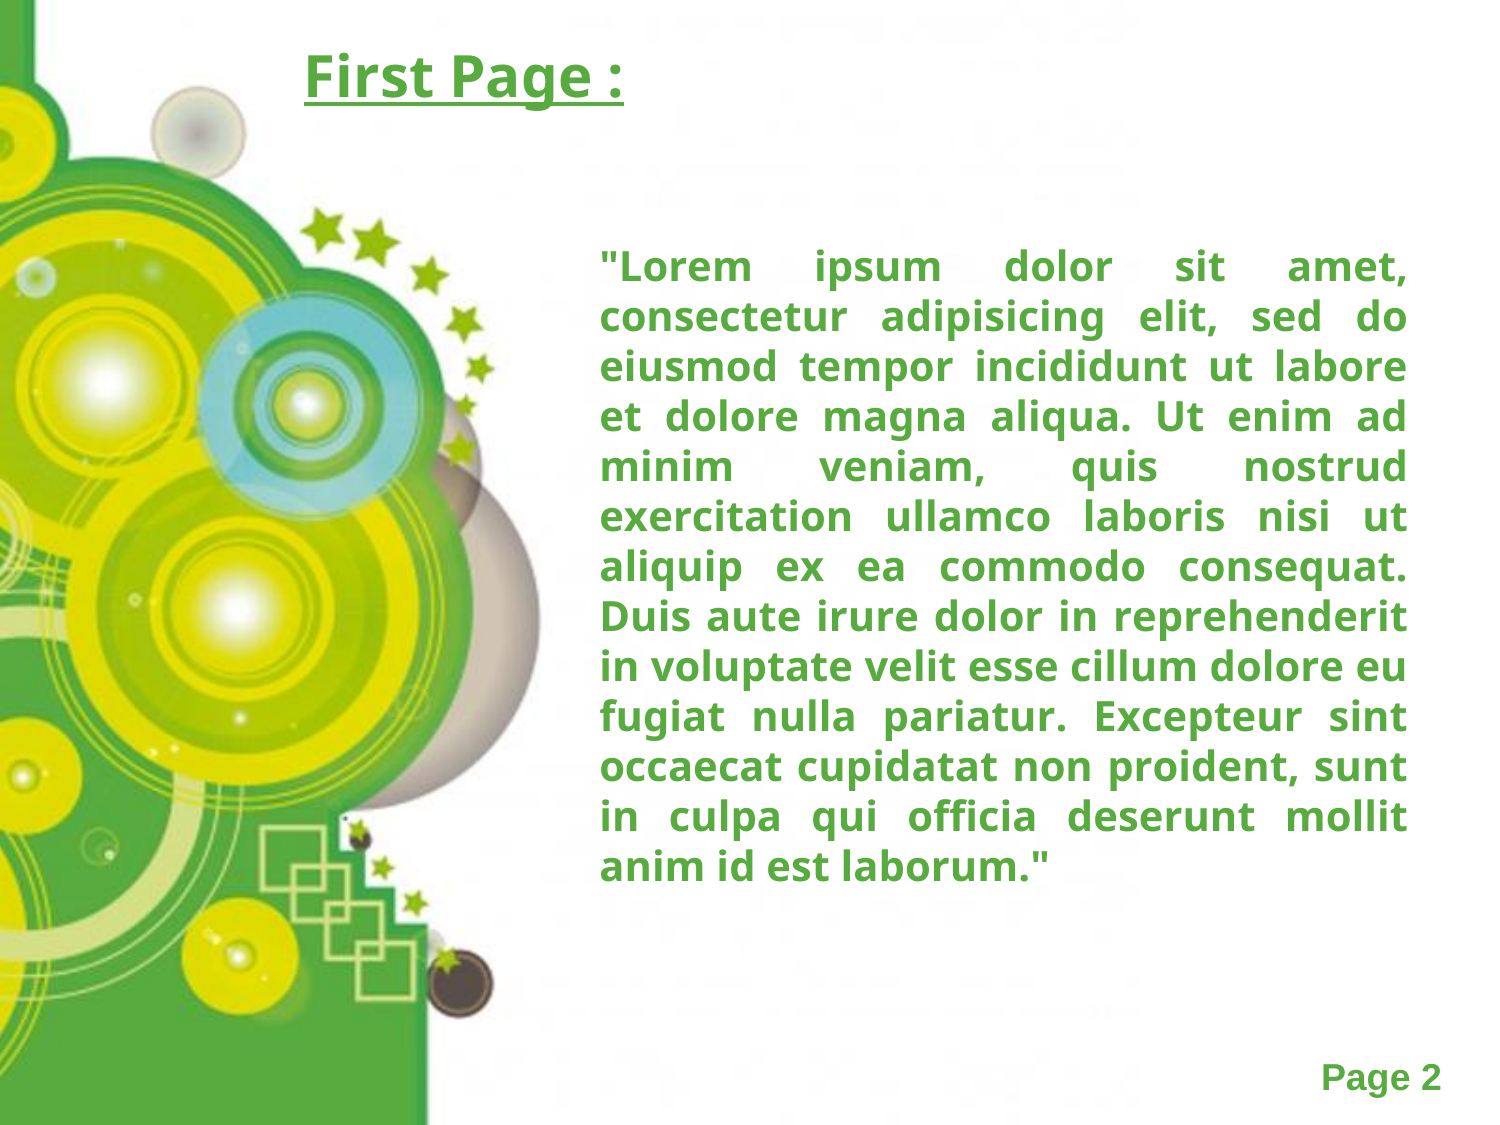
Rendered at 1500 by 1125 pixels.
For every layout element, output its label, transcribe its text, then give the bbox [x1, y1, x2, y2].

text_box First Page : [289, 31, 640, 117]
picture [0, 0, 1500, 1125]
text_box "Lorem ipsum dolor sit amet, consectetur adipisicing elit, sed do eiusmod tempor incididunt ut labore et dolore magna aliqua. Ut enim ad minim veniam, quis nostrud exercitation ullamco laboris nisi ut aliquip ex ea commodo consequat. Duis aute irure dolor in reprehenderit in voluptate velit esse cillum dolore eu fugiat nulla pariatur. Excepteur sint occaecat cupidatat non proident, sunt in culpa qui officia deserunt mollit anim id est laborum." [584, 231, 1424, 1000]
